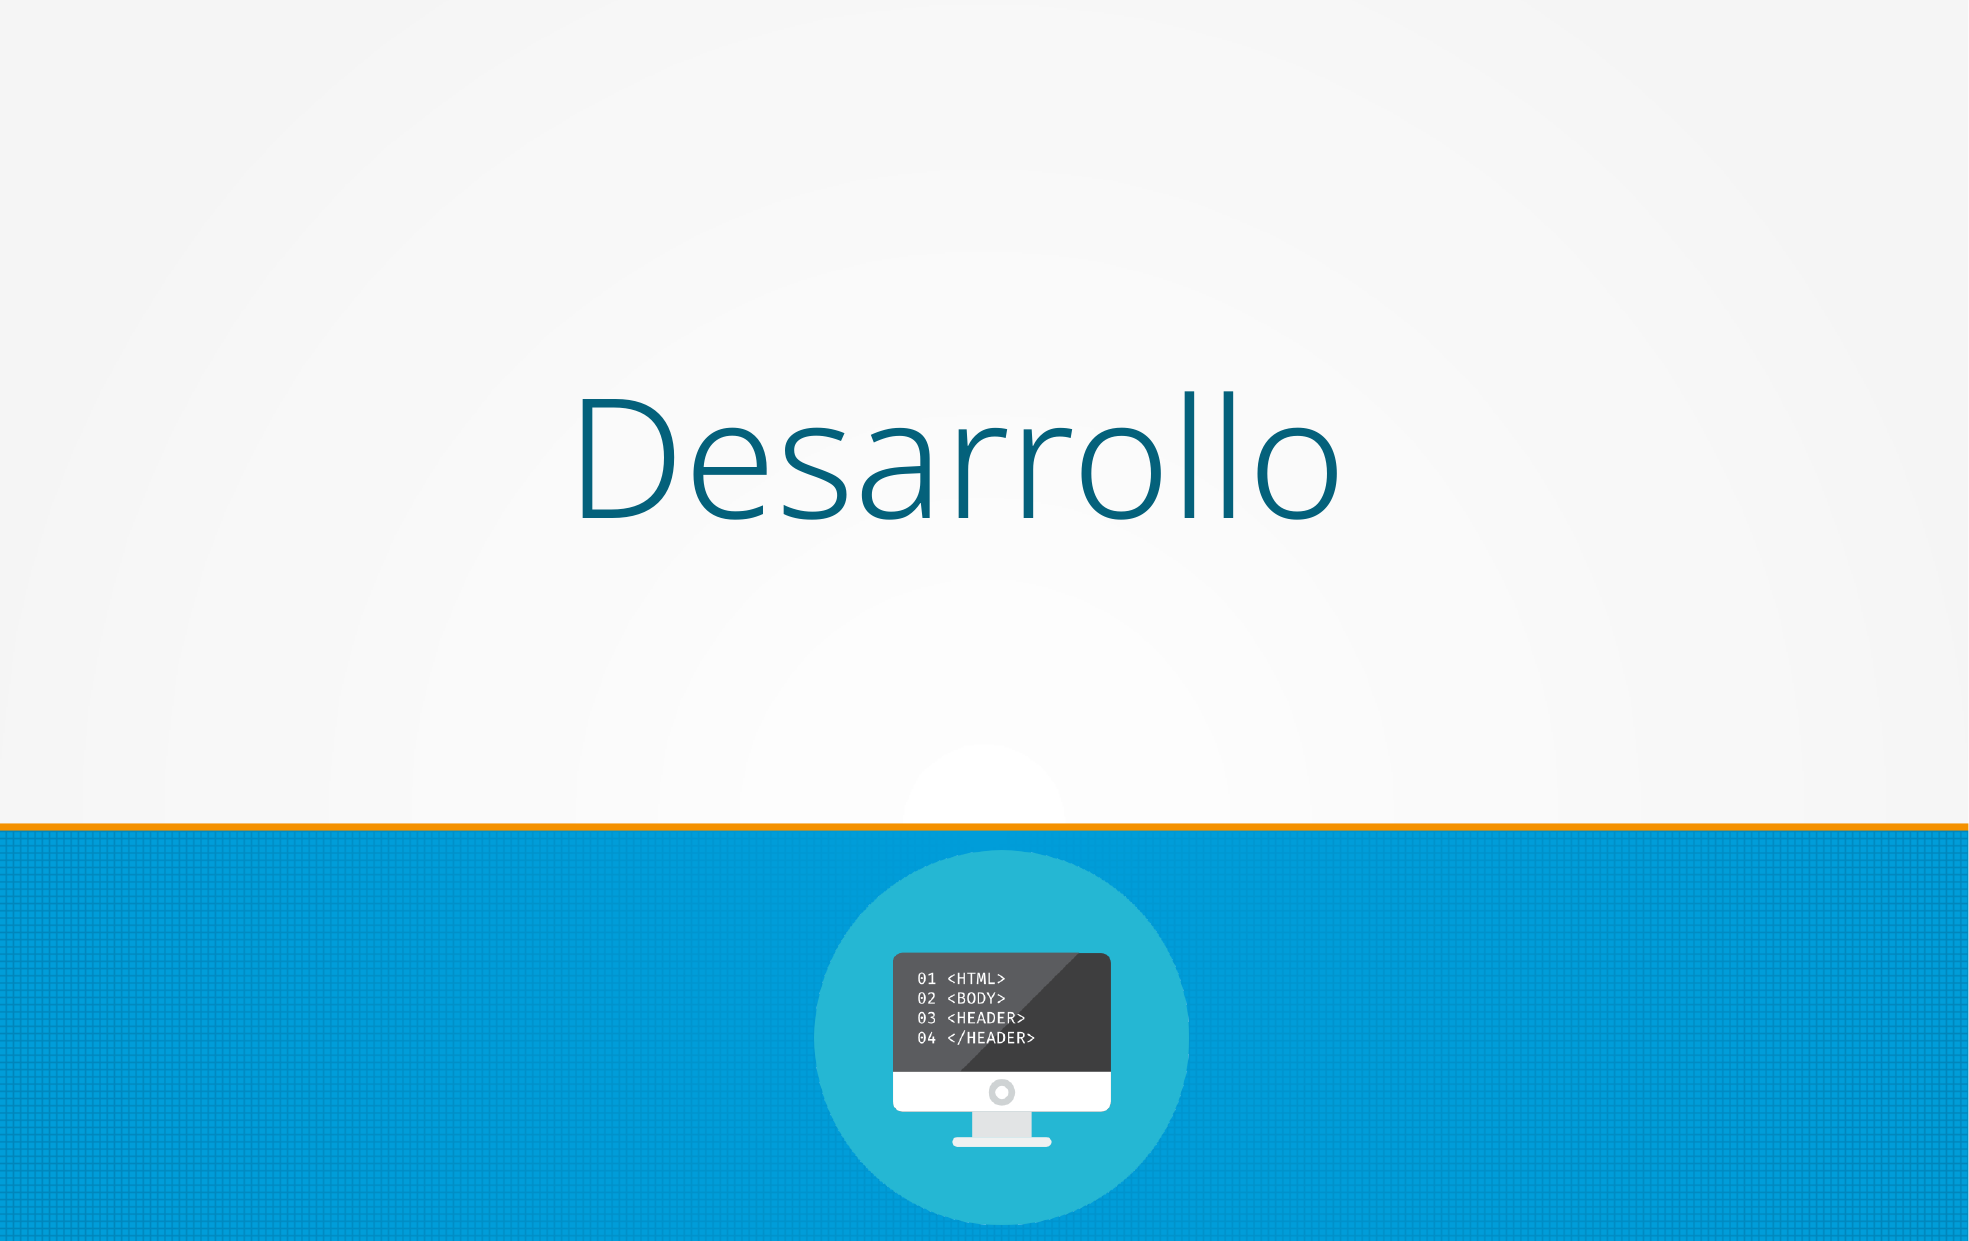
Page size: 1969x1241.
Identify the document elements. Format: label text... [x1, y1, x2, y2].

picture [815, 851, 1188, 1224]
title Desarrollo [71, 224, 1843, 568]
picture [0, 0, 1969, 830]
